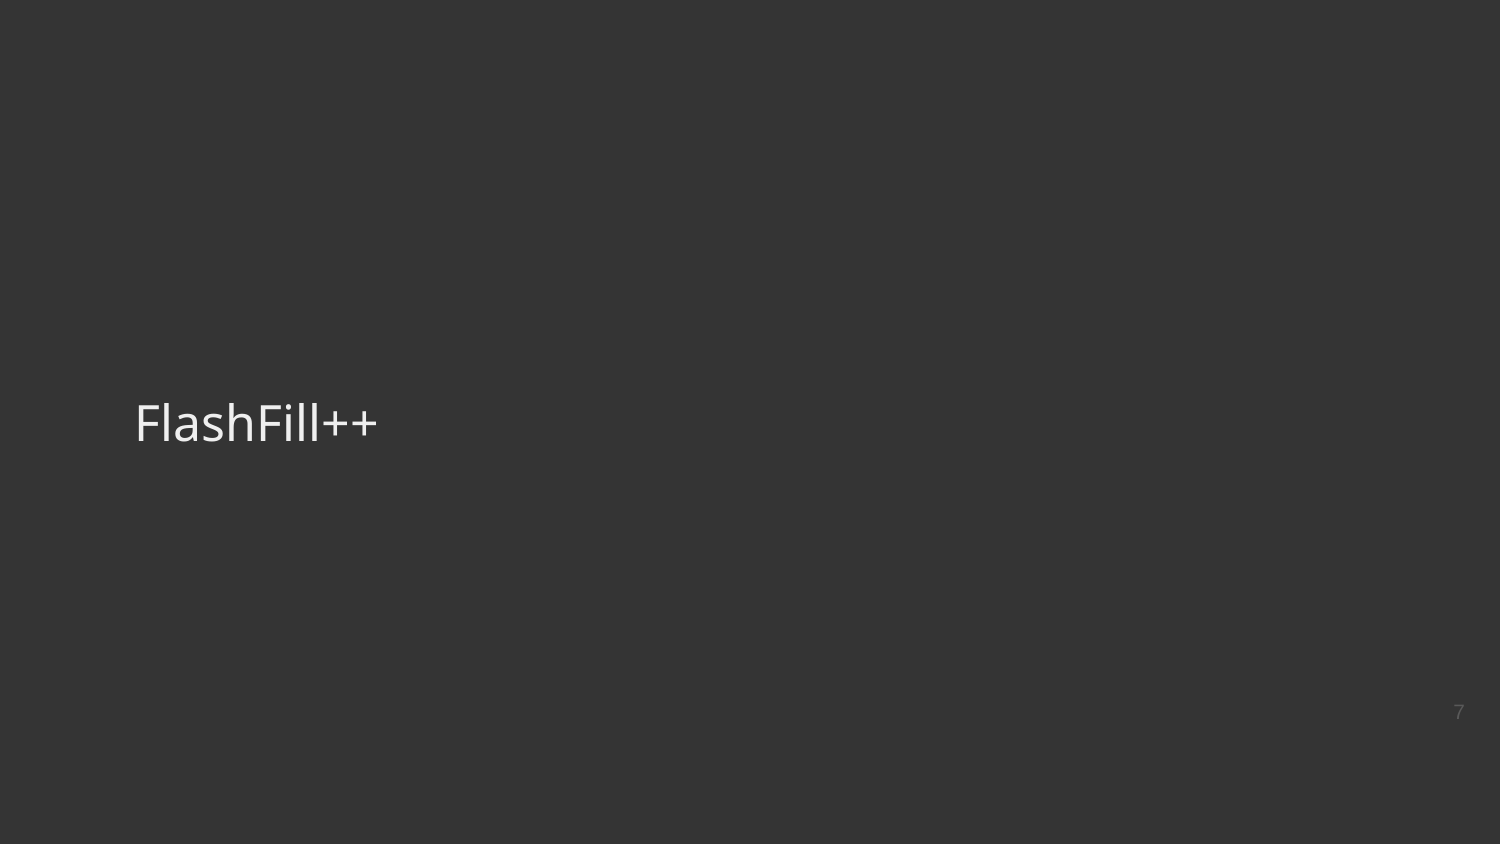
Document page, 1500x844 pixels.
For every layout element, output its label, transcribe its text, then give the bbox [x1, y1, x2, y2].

slide_number <number> [1389, 679, 1480, 744]
text_box FlashFill++ [119, 376, 1381, 467]
